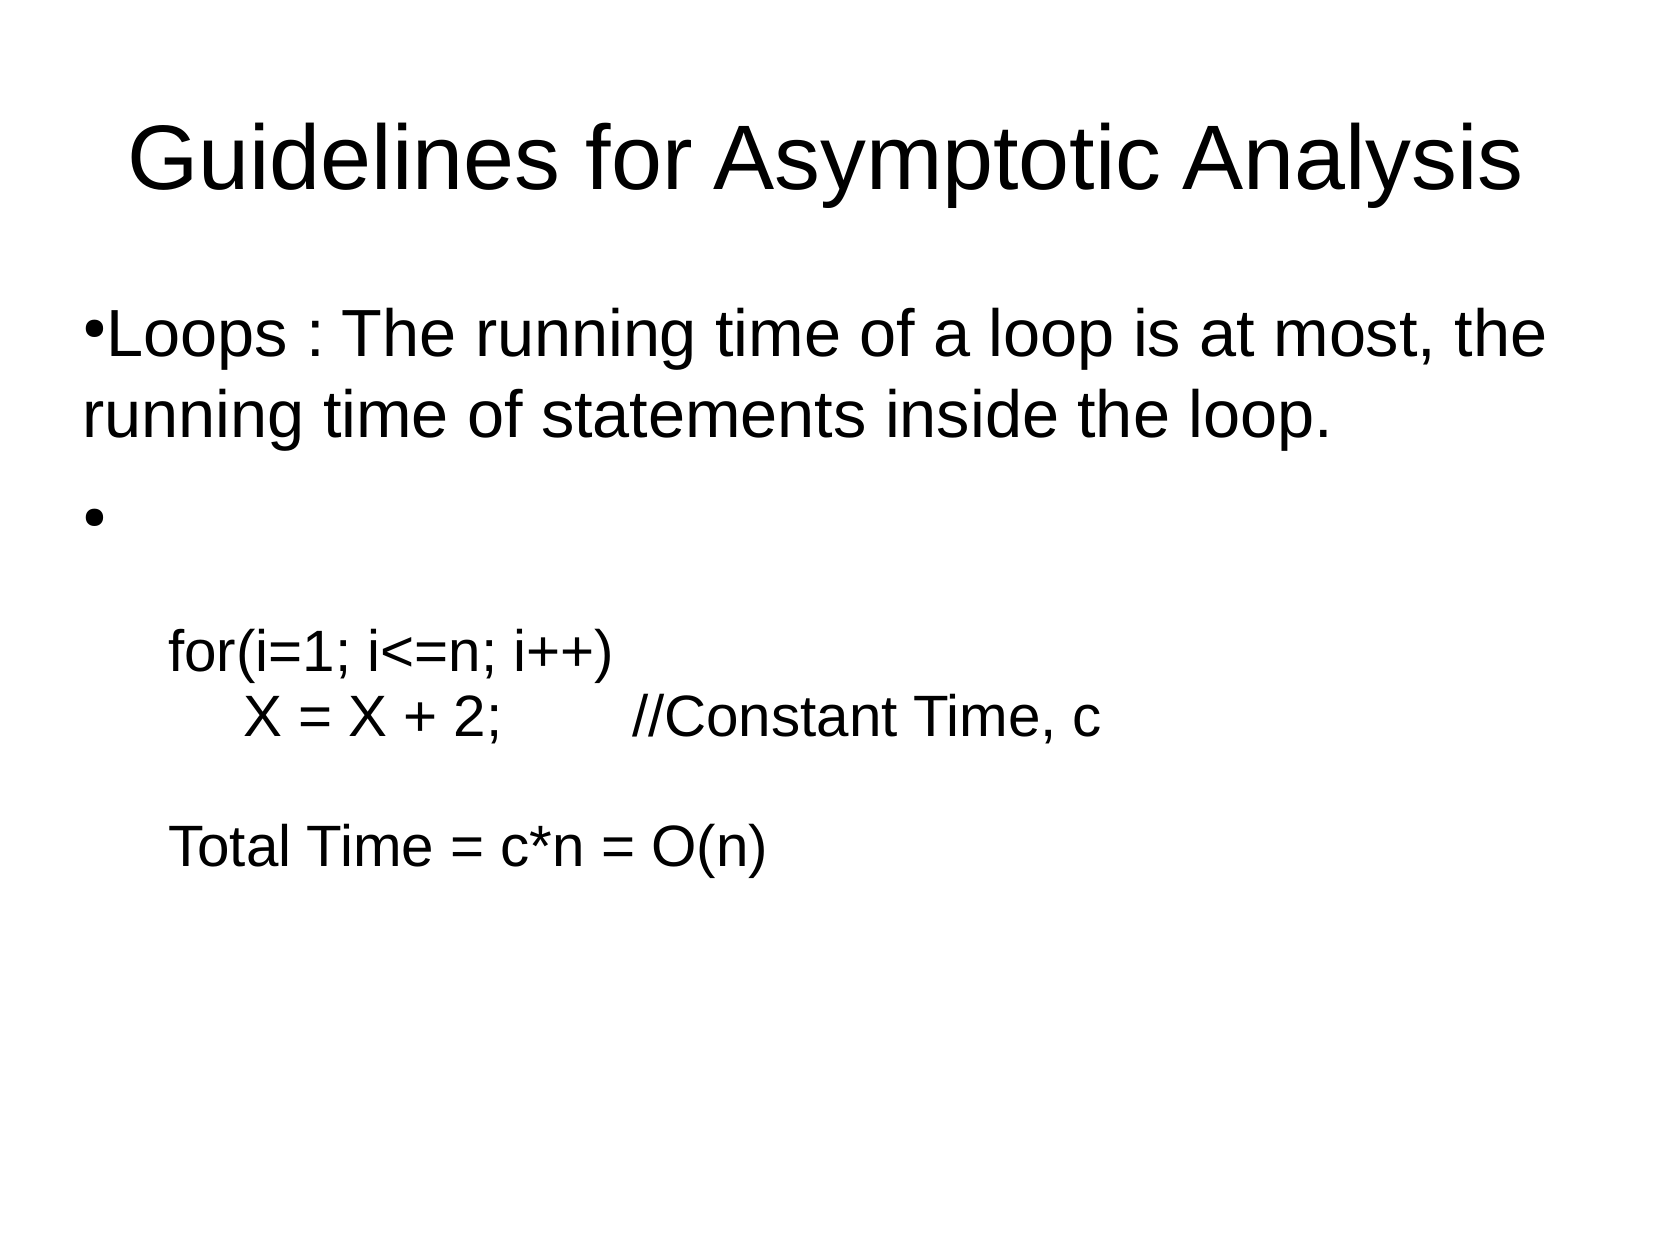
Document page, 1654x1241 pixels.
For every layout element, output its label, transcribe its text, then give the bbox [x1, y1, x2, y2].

title Guidelines for Asymptotic Analysis [82, 49, 1571, 257]
list Loops : The running time of a loop is at most, the running time of statements inside the loop. [82, 290, 1571, 1010]
text_box for(i=1; i<=n; i++) X = X + 2; //Constant Time, c Total Time = c*n = O(n) [153, 610, 1465, 887]
